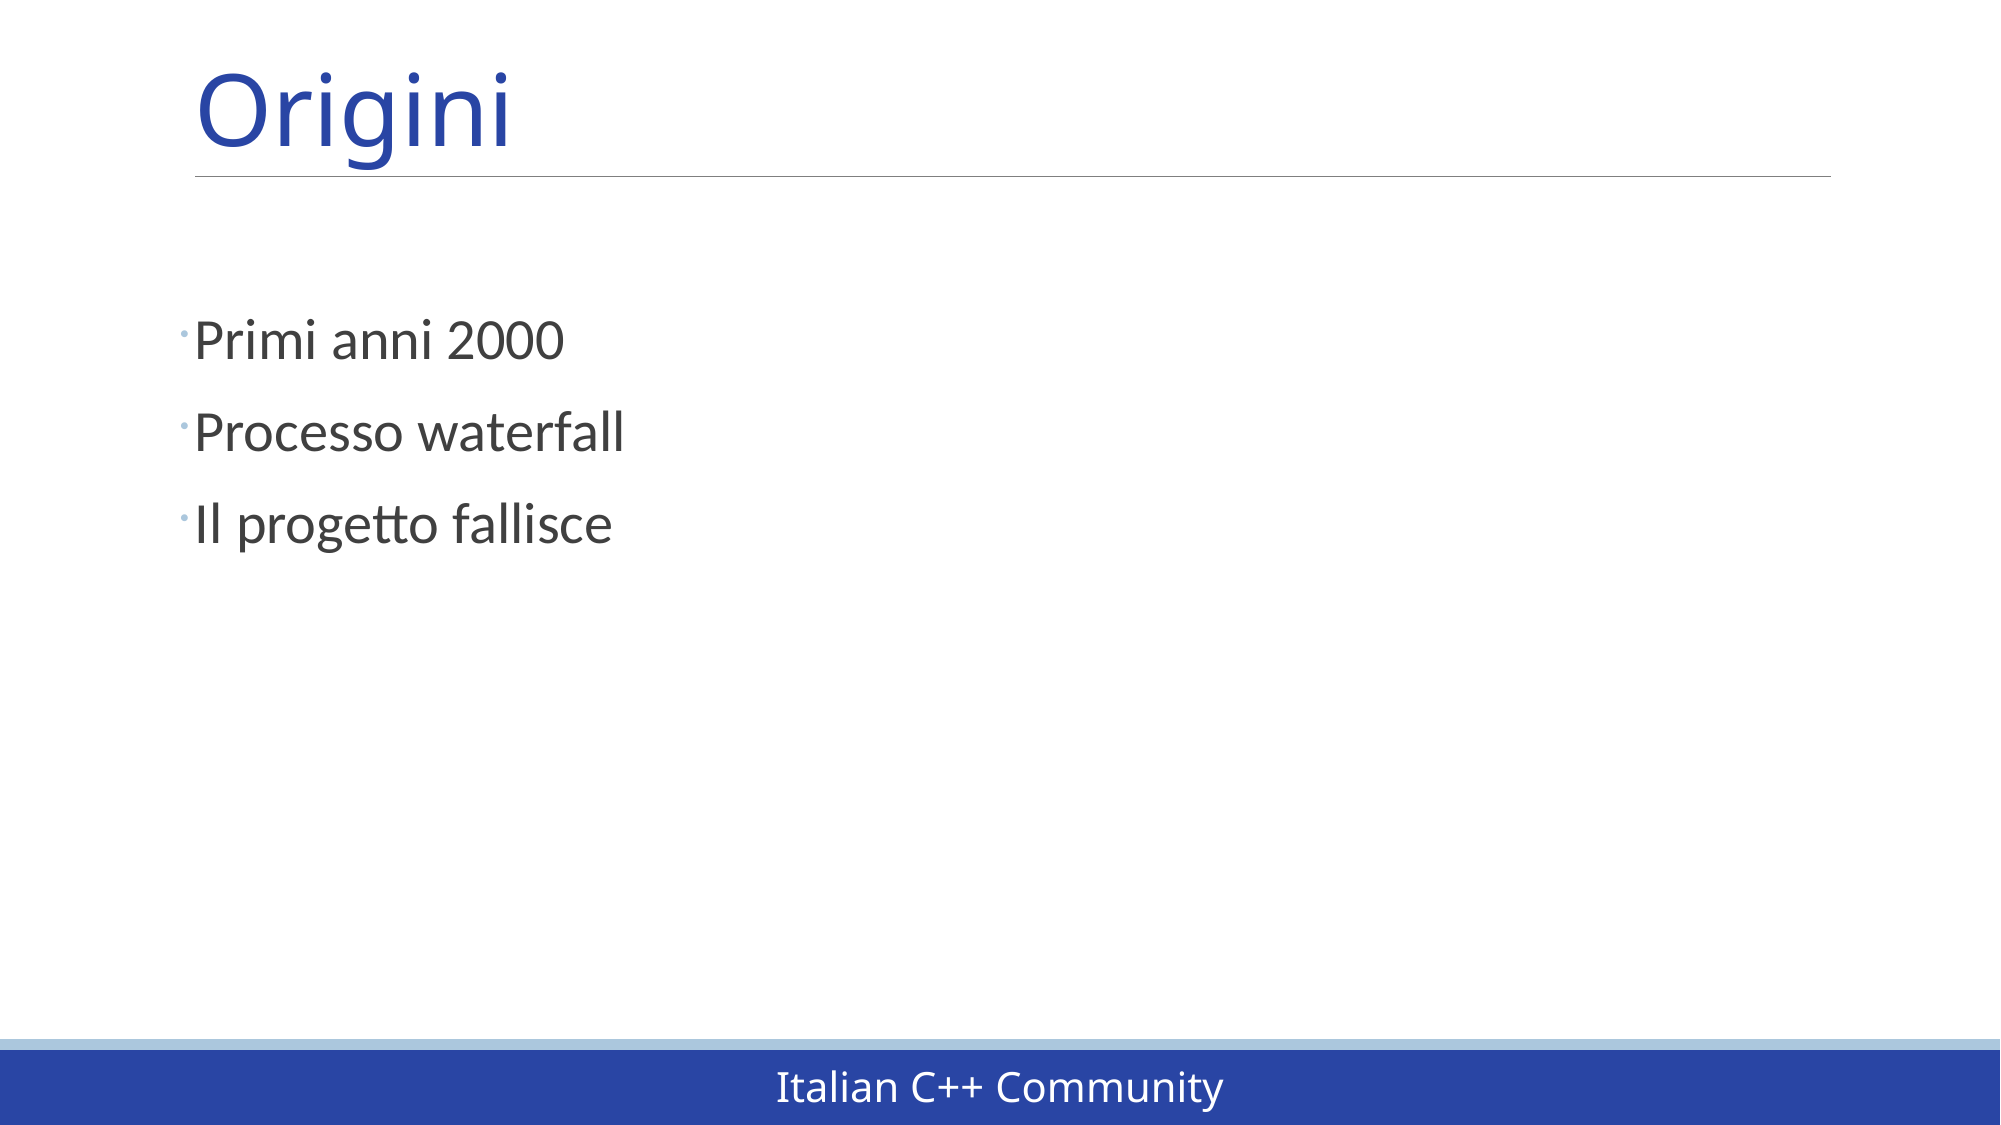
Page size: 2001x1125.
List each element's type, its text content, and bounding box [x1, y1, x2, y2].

list Primi anni 2000 Processo waterfall Il progetto fallisce [179, 202, 1830, 1011]
title Origini [179, 2, 1830, 175]
